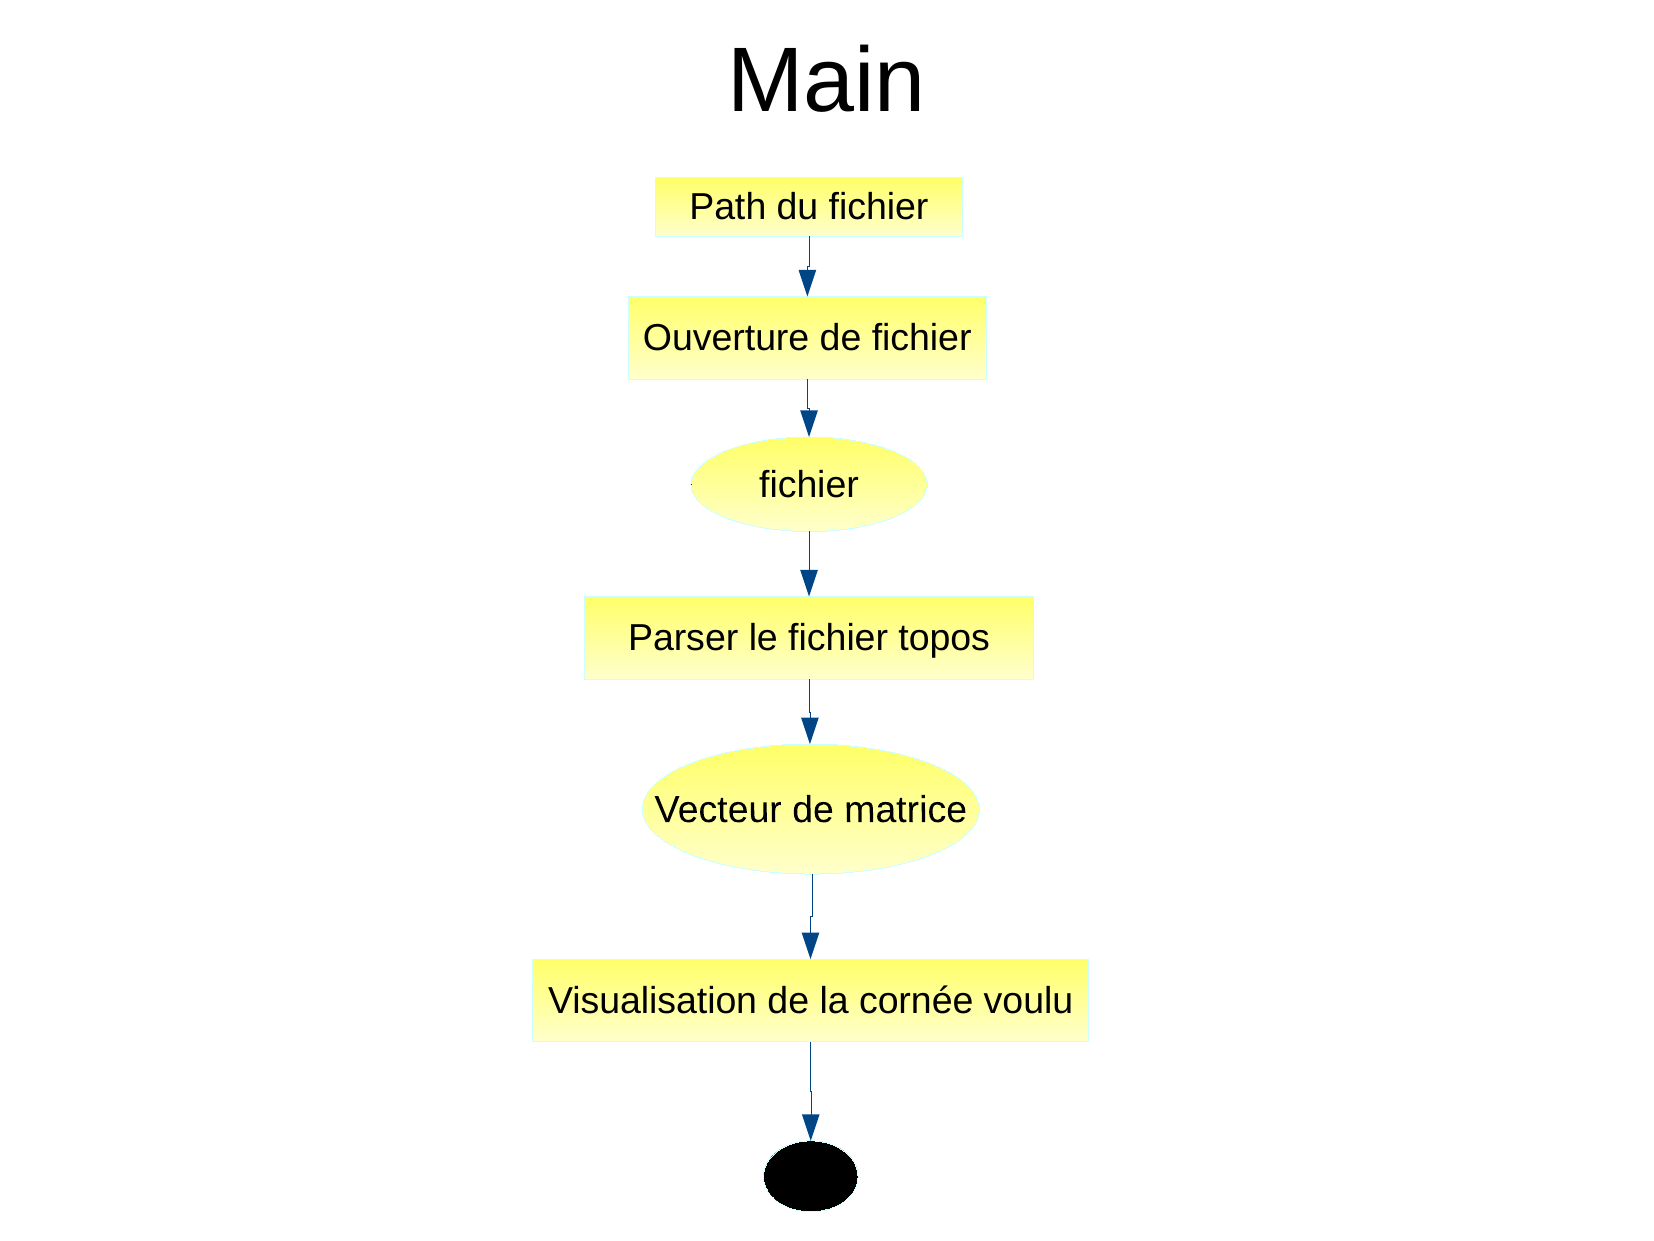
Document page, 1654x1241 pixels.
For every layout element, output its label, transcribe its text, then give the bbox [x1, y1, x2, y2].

title Main [82, 0, 1571, 184]
text_box Path du fichier [655, 177, 963, 237]
text_box Visualisation de la cornée voulu [532, 959, 1089, 1042]
text_box Vecteur de matrice [642, 744, 980, 875]
text_box Ouverture de fichier [628, 296, 987, 380]
text_box Parser le fichier topos [584, 596, 1034, 680]
text_box fichier [690, 437, 928, 532]
text_box [763, 1140, 859, 1212]
